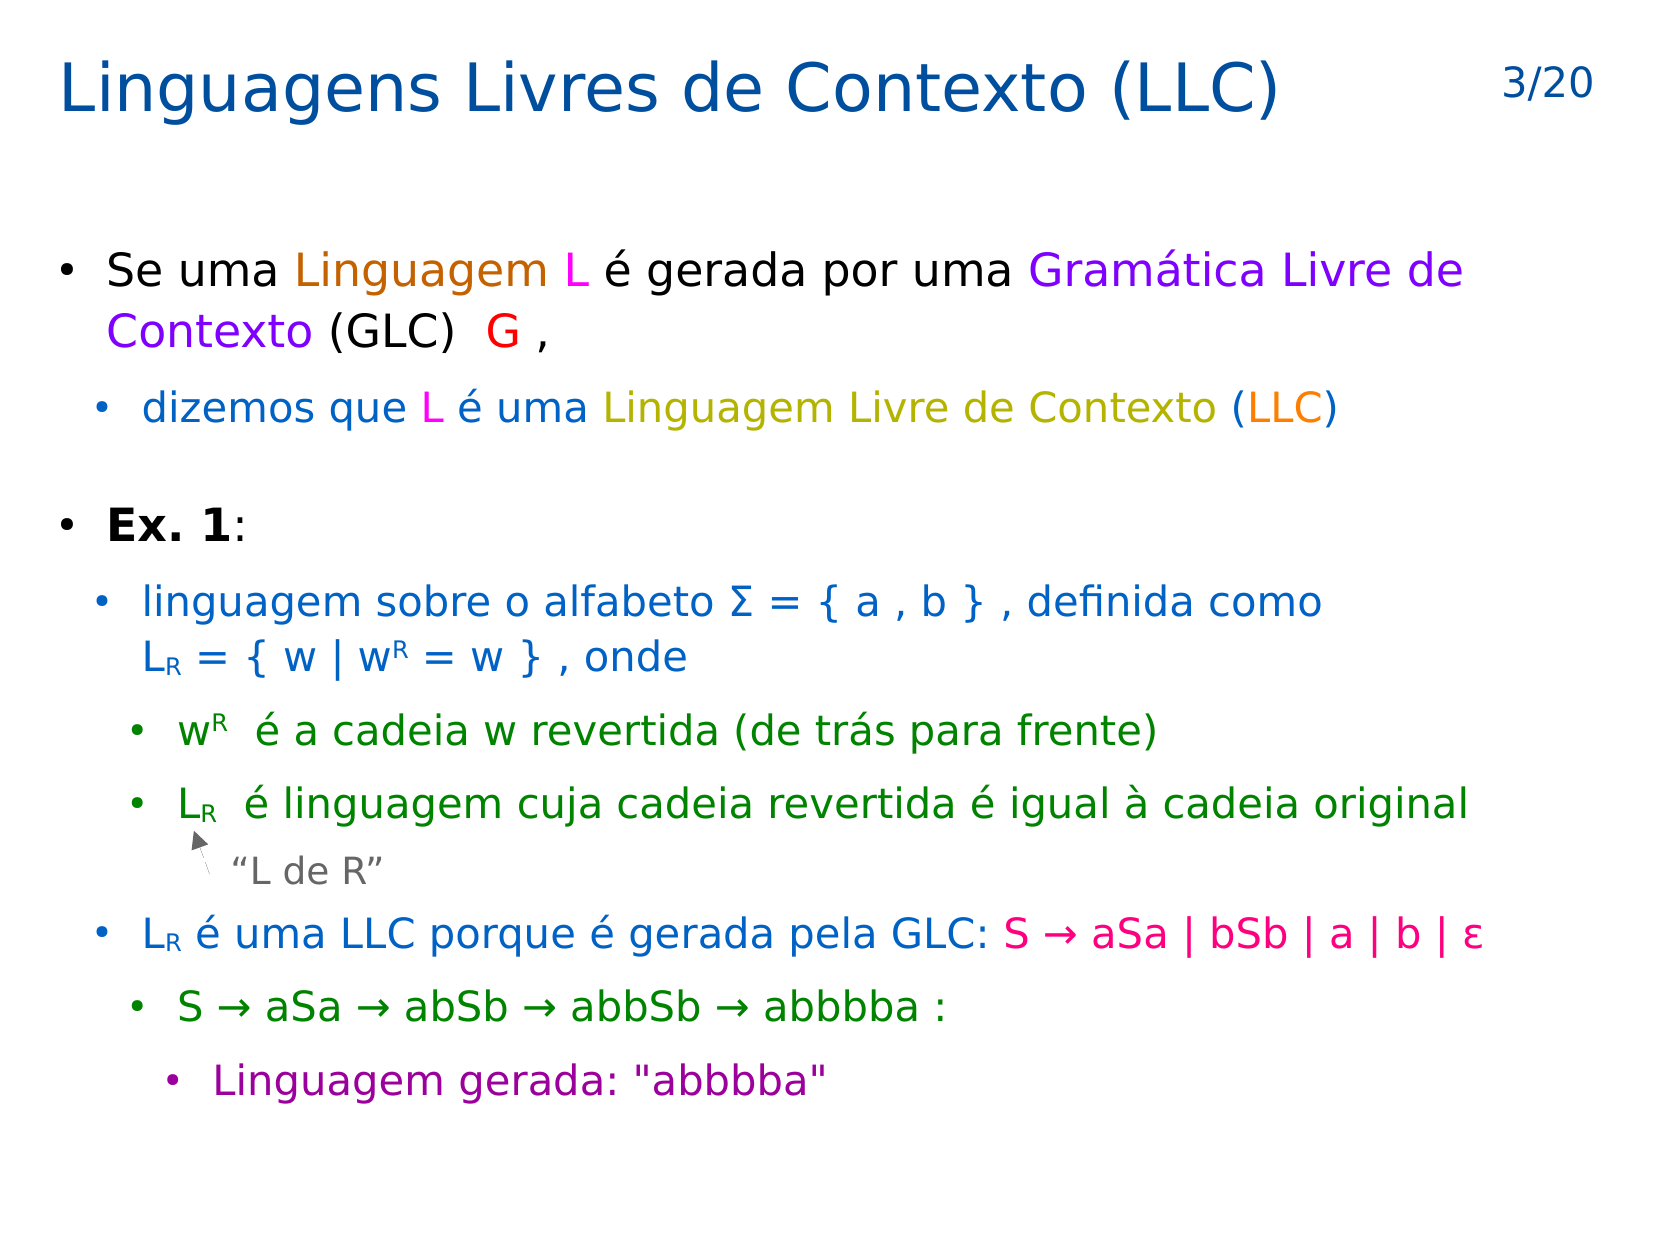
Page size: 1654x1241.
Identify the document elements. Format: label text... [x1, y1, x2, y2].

title Linguagens Livres de Contexto (LLC) [59, 29, 1625, 148]
text_box “L de R” [215, 842, 400, 901]
list Se uma Linguagem L é gerada por uma Gramática Livre de Contexto (GLC) G , dizemos que L é uma Linguagem Livre de Contexto (LLC) Ex. 1: linguagem sobre o alfabeto Σ = { a , b } , definida como LR = { w | wR = w } , onde wR é a cadeia w revertida (de trás para frente) LR é linguagem cuja cadeia revertida é igual à cadeia original LR é uma LLC porque é gerada pela GLC: S → aSa | bSb | a | b | ε S → aSa → abSb → abbSb → abbbba : Linguagem gerada: "abbbba" [59, 236, 1595, 1211]
